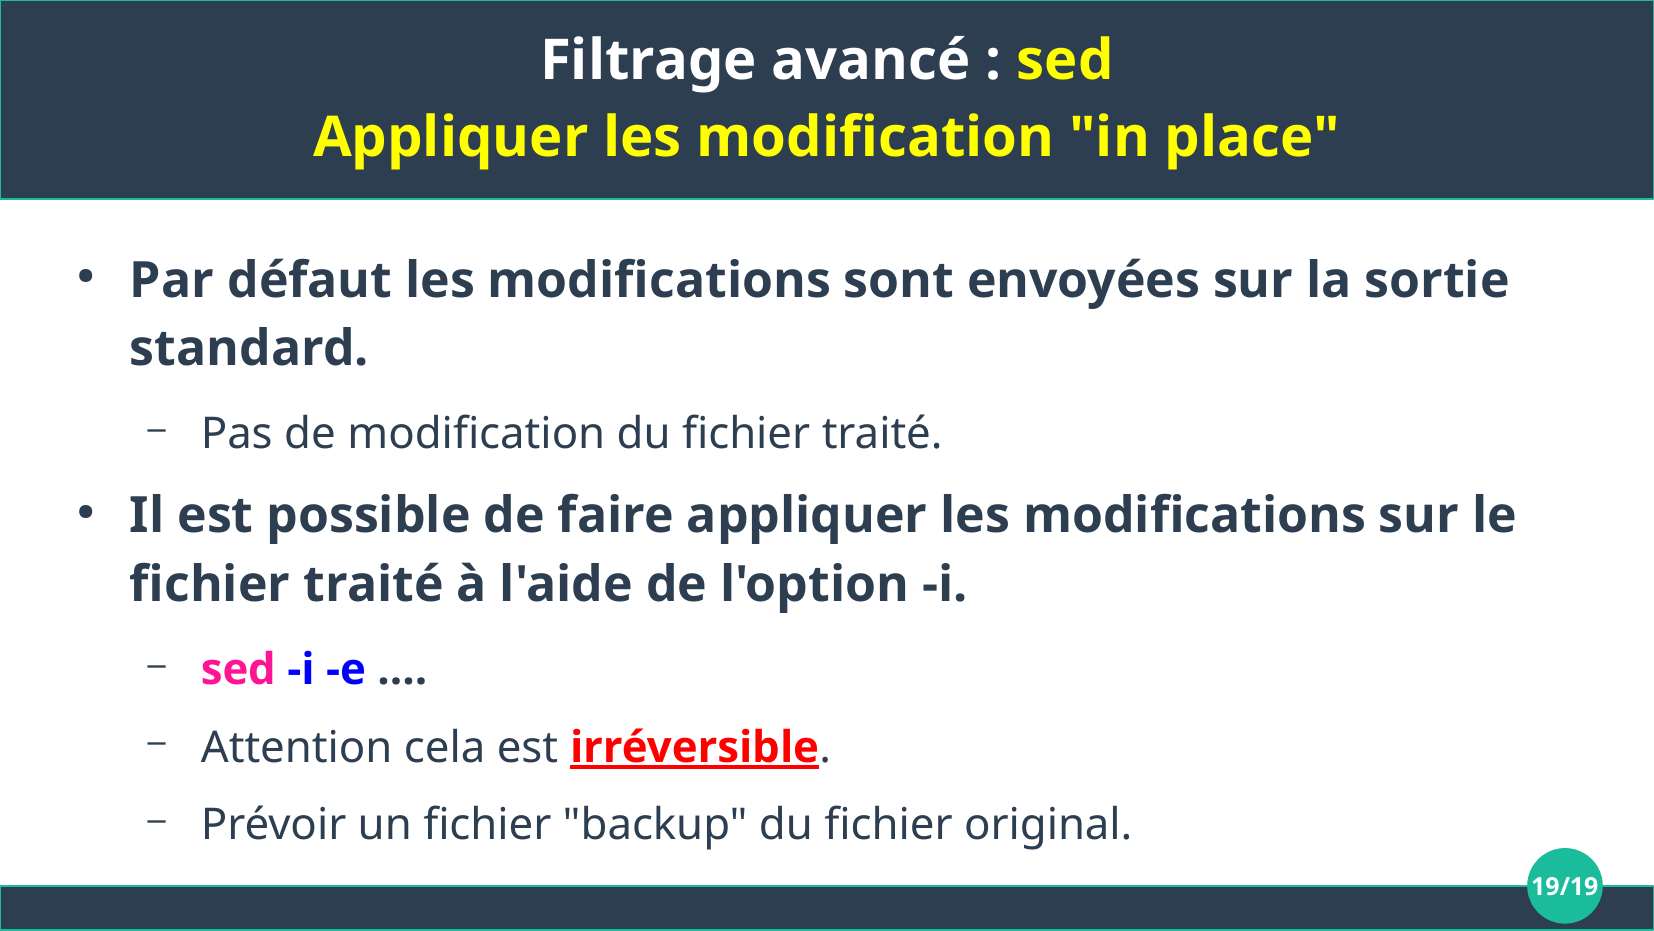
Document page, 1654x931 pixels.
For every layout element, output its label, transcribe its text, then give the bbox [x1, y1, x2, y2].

title Filtrage avancé : sed Appliquer les modification "in place" [59, 37, 1595, 155]
list Par défaut les modifications sont envoyées sur la sortie standard. Pas de modification du fichier traité. Il est possible de faire appliquer les modifications sur le fichier traité à l'aide de l'option -i. sed -i -e .... Attention cela est irréversible. Prévoir un fichier "backup" du fichier original. [59, 243, 1595, 864]
